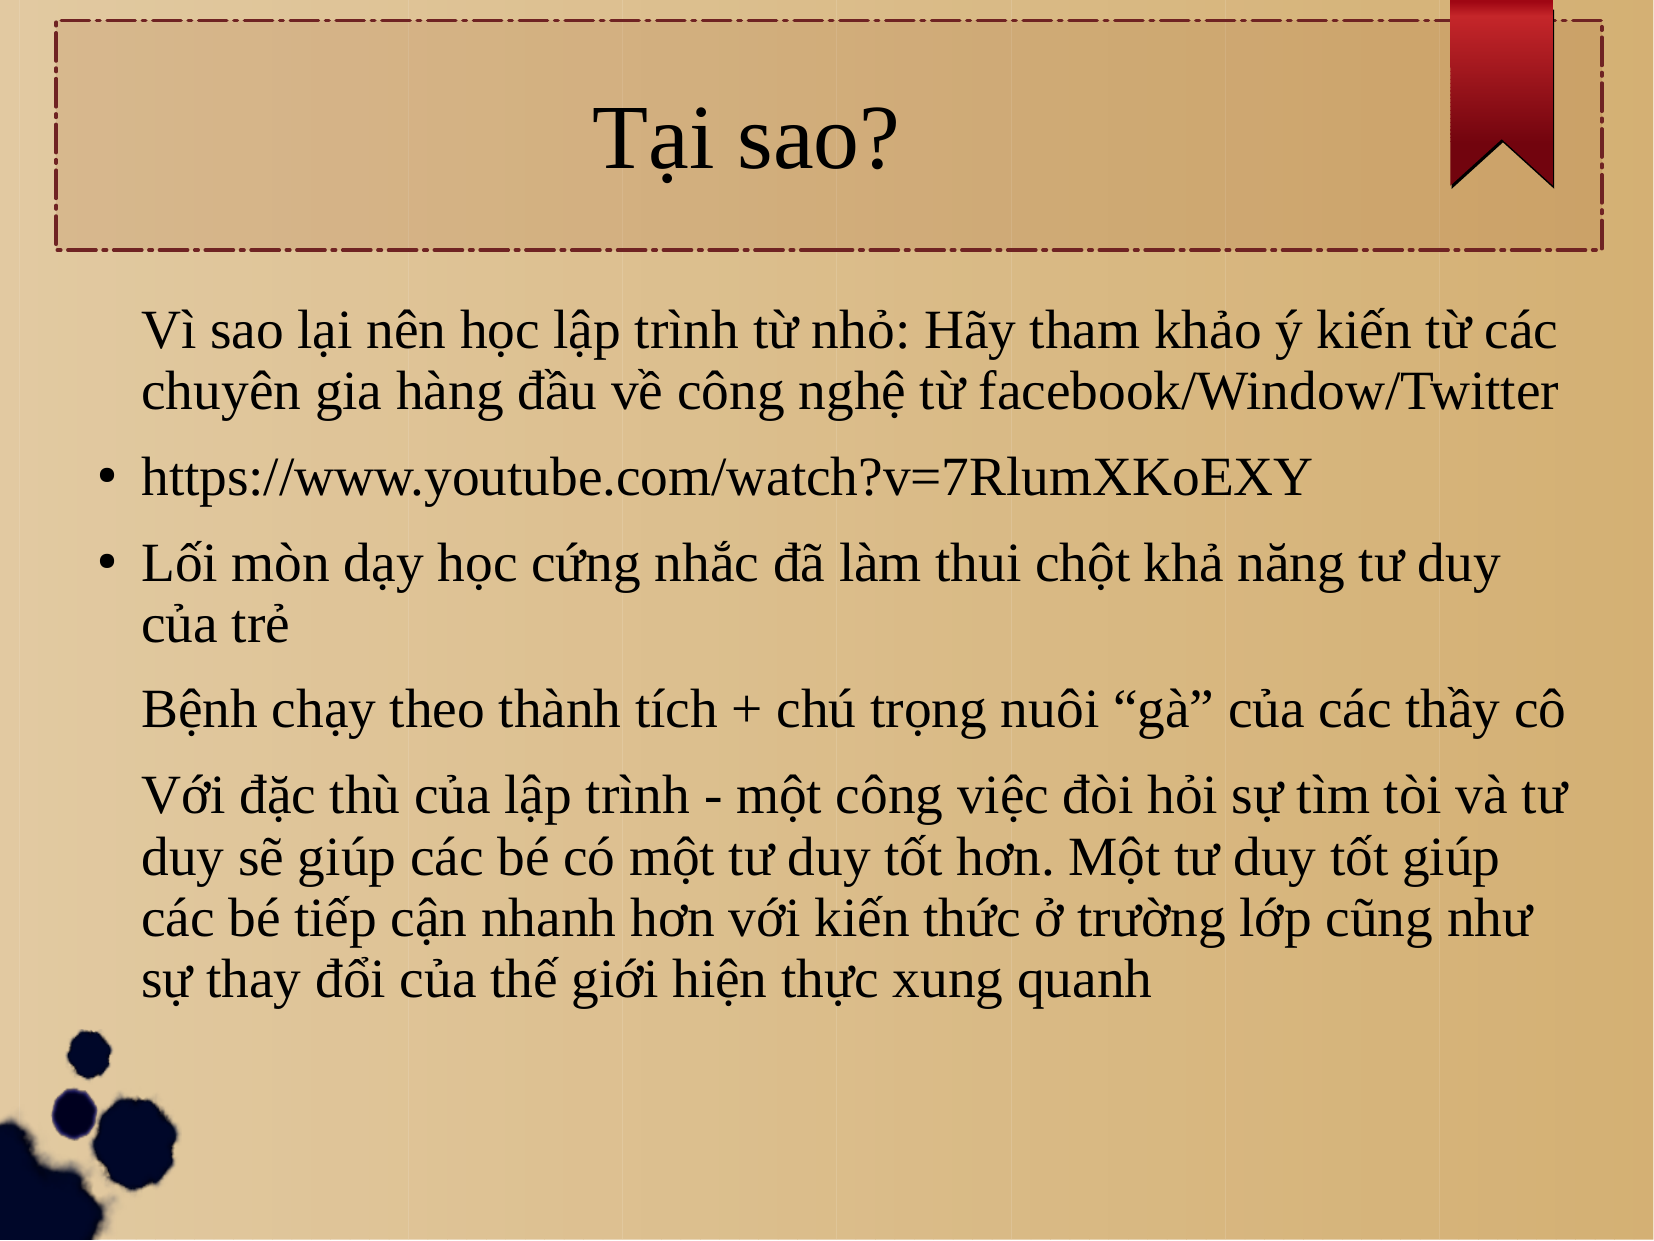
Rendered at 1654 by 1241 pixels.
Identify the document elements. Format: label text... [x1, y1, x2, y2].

list Vì sao lại nên học lập trình từ nhỏ: Hãy tham khảo ý kiến từ các chuyên gia hàng đầu về công nghệ từ facebook/Window/Twitter https://www.youtube.com/watch?v=7RlumXKoEXY Lối mòn dạy học cứng nhắc đã làm thui chột khả năng tư duy của trẻ Bệnh chạy theo thành tích + chú trọng nuôi “gà” của các thầy cô Với đặc thù của lập trình - một công việc đòi hỏi sự tìm tòi và tư duy sẽ giúp các bé có một tư duy tốt hơn. Một tư duy tốt giúp các bé tiếp cận nhanh hơn với kiến thức ở trường lớp cũng như sự thay đổi của thế giới hiện thực xung quanh [82, 299, 1571, 1019]
title Tại sao? [82, 47, 1412, 229]
